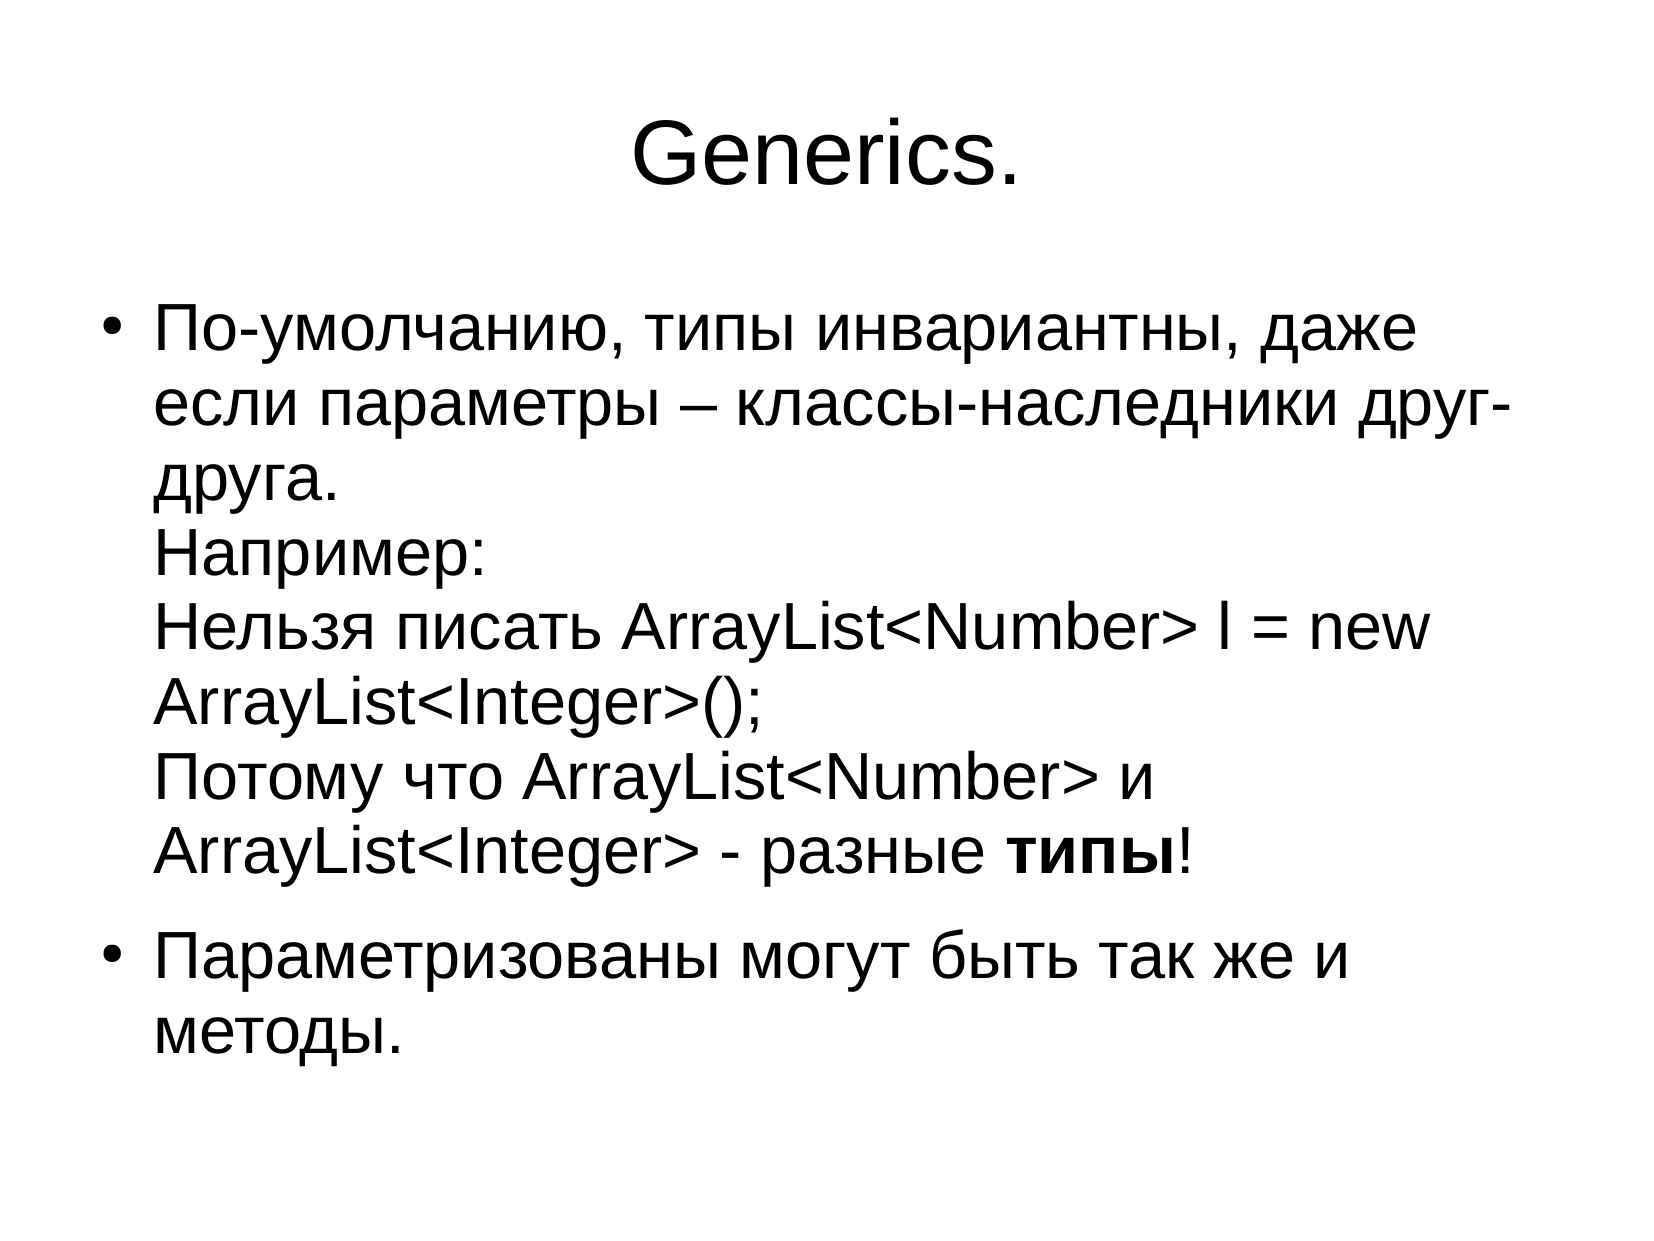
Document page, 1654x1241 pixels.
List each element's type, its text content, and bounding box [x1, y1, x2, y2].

list По-умолчанию, типы инвариантны, даже если параметры – классы-наследники друг-друга. Например: Нельзя писать ArrayList<Number> l = new ArrayList<Integer>(); Потому что ArrayList<Number> и ArrayList<Integer> - разные типы! Параметризованы могут быть так же и методы. [82, 290, 1571, 1068]
title Generics. [82, 49, 1571, 257]
